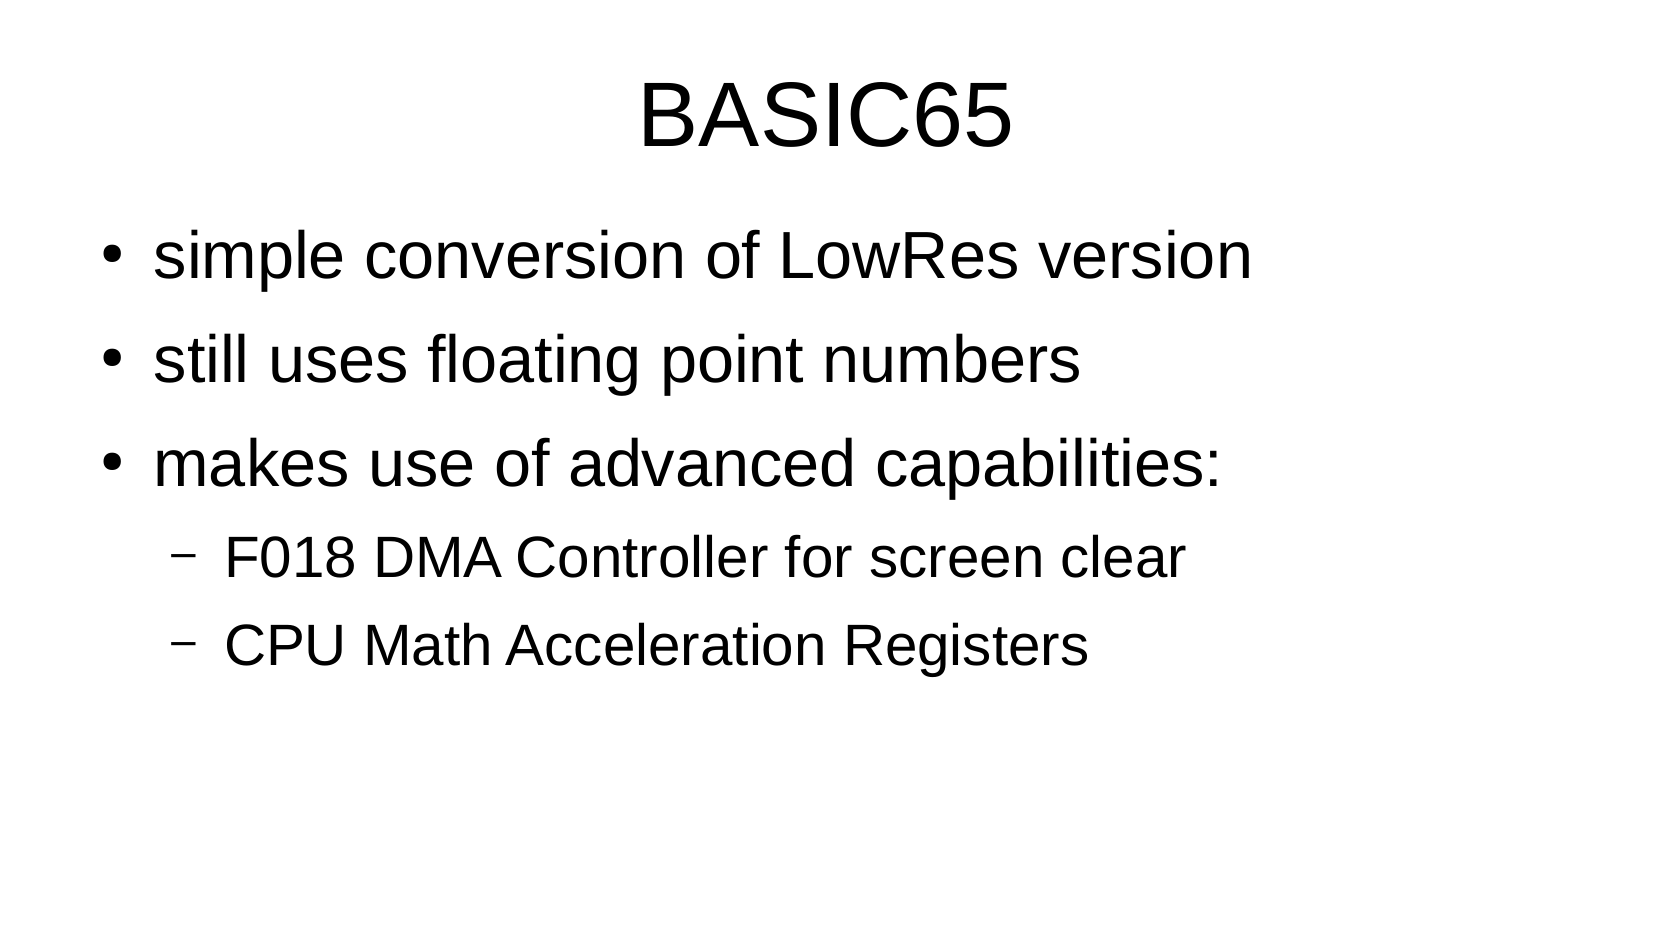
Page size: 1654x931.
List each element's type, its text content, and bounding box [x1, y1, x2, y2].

list simple conversion of LowRes version still uses floating point numbers makes use of advanced capabilities: F018 DMA Controller for screen clear CPU Math Acceleration Registers [82, 217, 1571, 757]
title BASIC65 [82, 37, 1571, 193]
